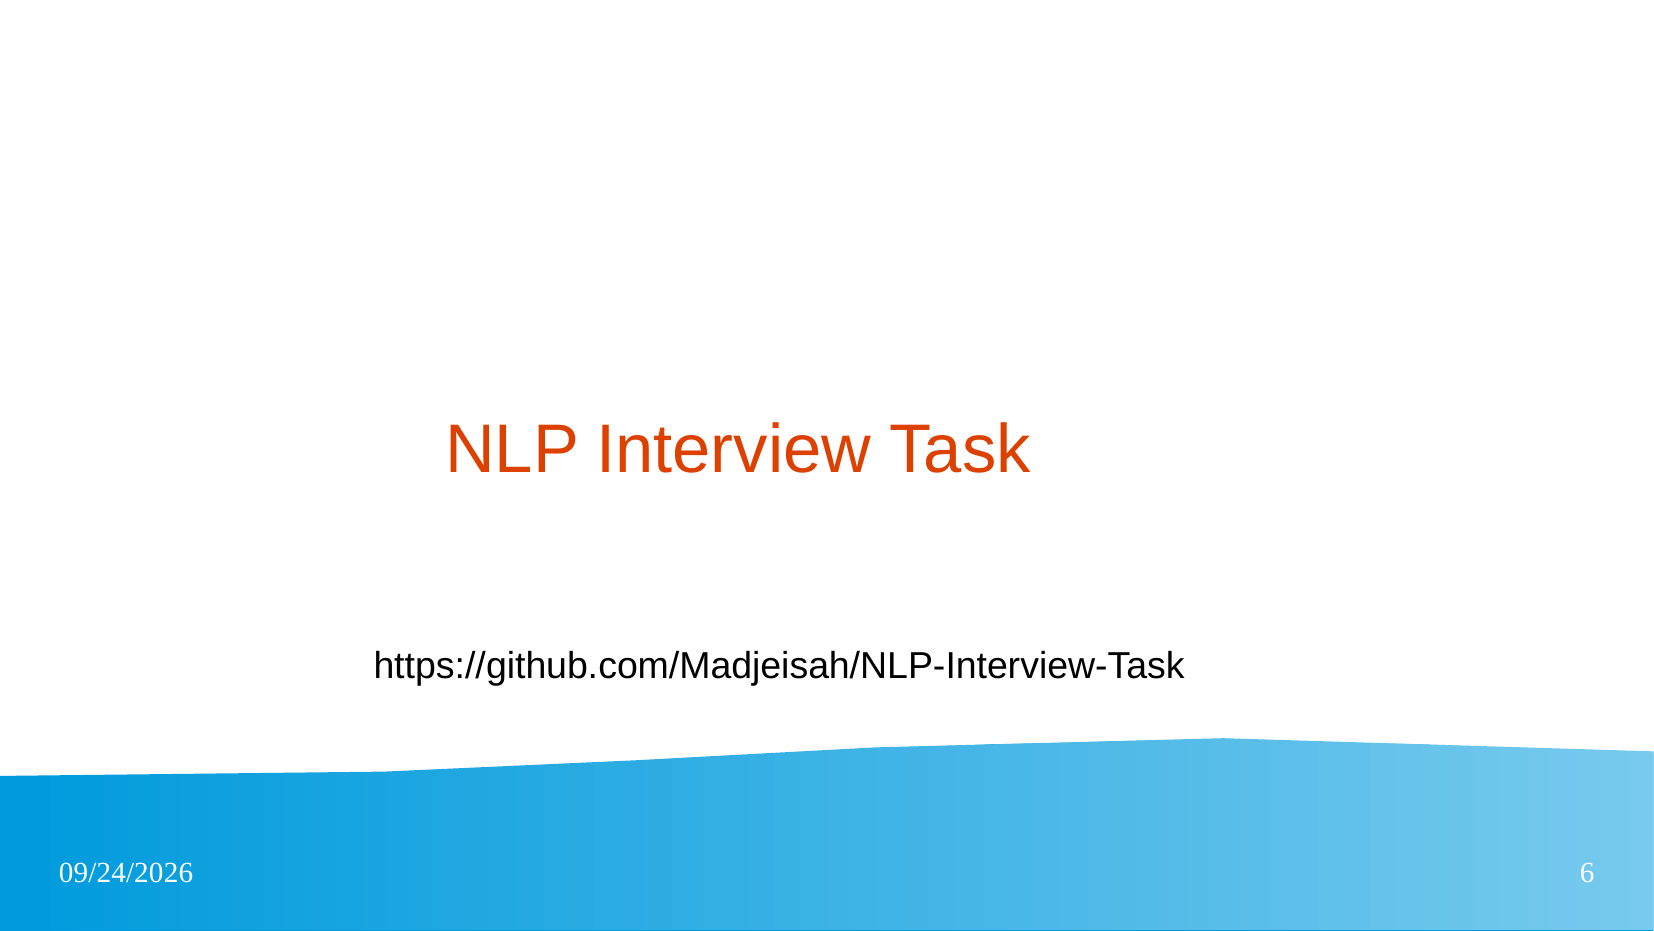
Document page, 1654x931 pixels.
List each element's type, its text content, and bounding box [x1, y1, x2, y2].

title NLP Interview Task [0, 360, 1477, 538]
text_box https://github.com/Madjeisah/NLP-Interview-Task [358, 637, 1201, 695]
